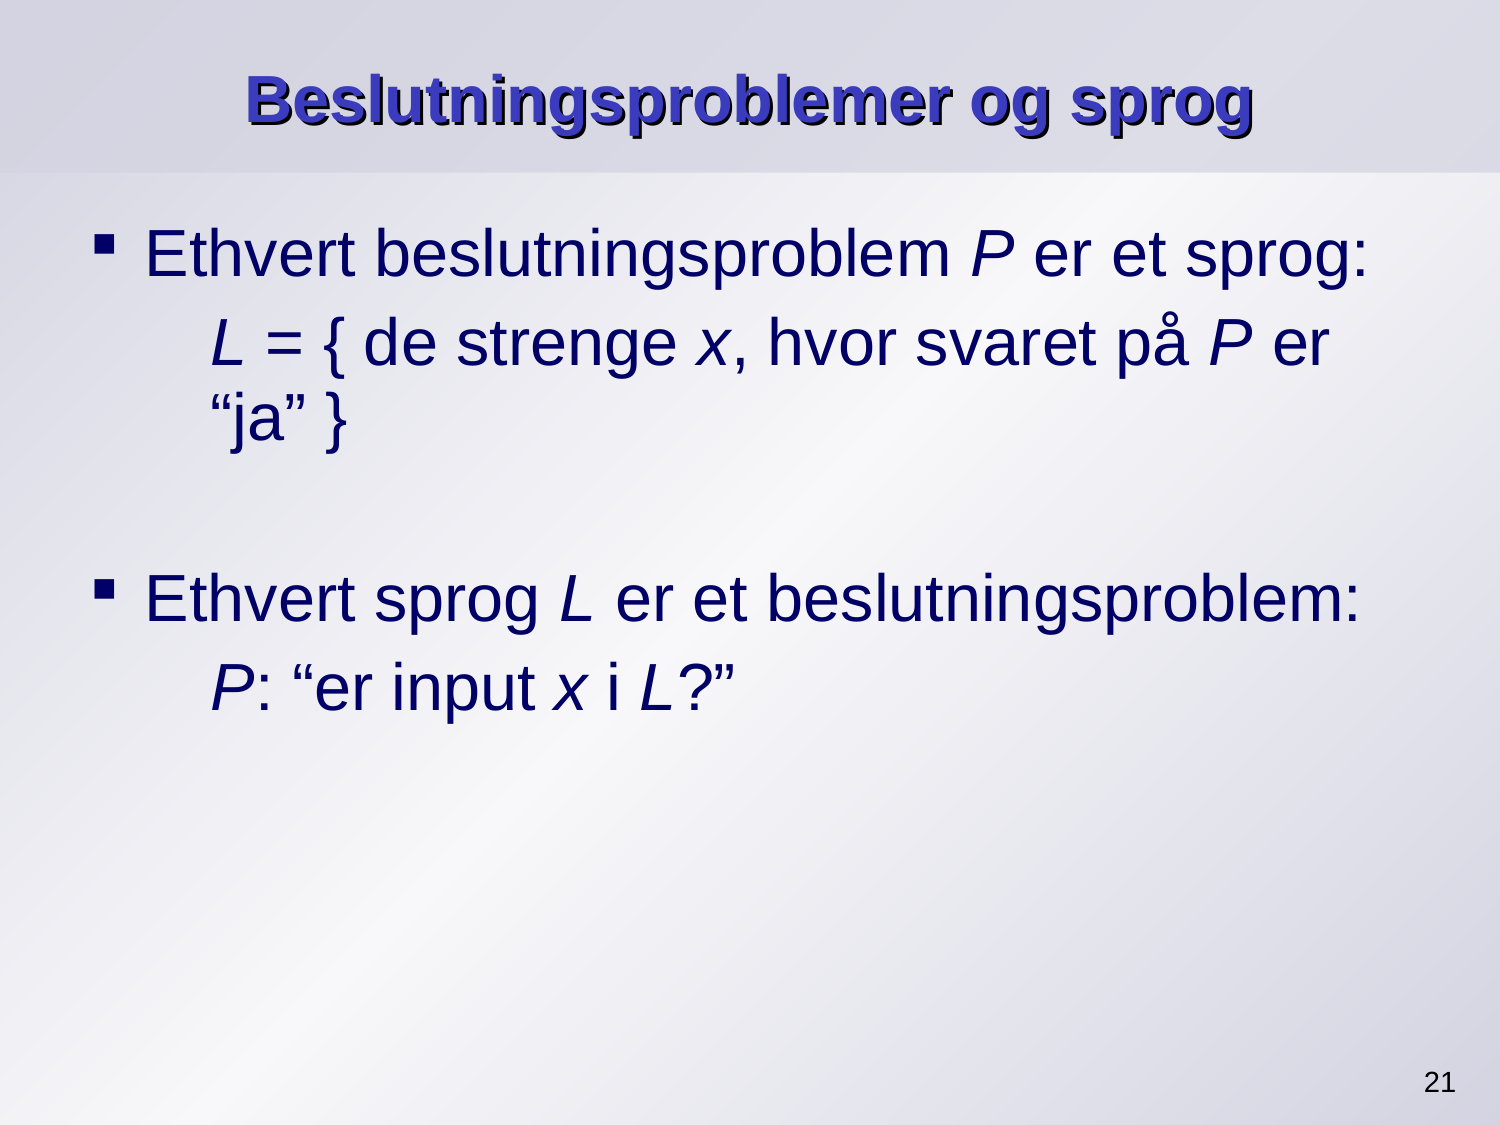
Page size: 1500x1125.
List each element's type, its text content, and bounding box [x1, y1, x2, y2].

title Beslutningsproblemer og sprog [75, 24, 1426, 174]
list Ethvert beslutningsproblem P er et sprog: L = { de strenge x, hvor svaret på P er “ja” } Ethvert sprog L er et beslutningsproblem: P: “er input x i L?” [74, 208, 1459, 1048]
